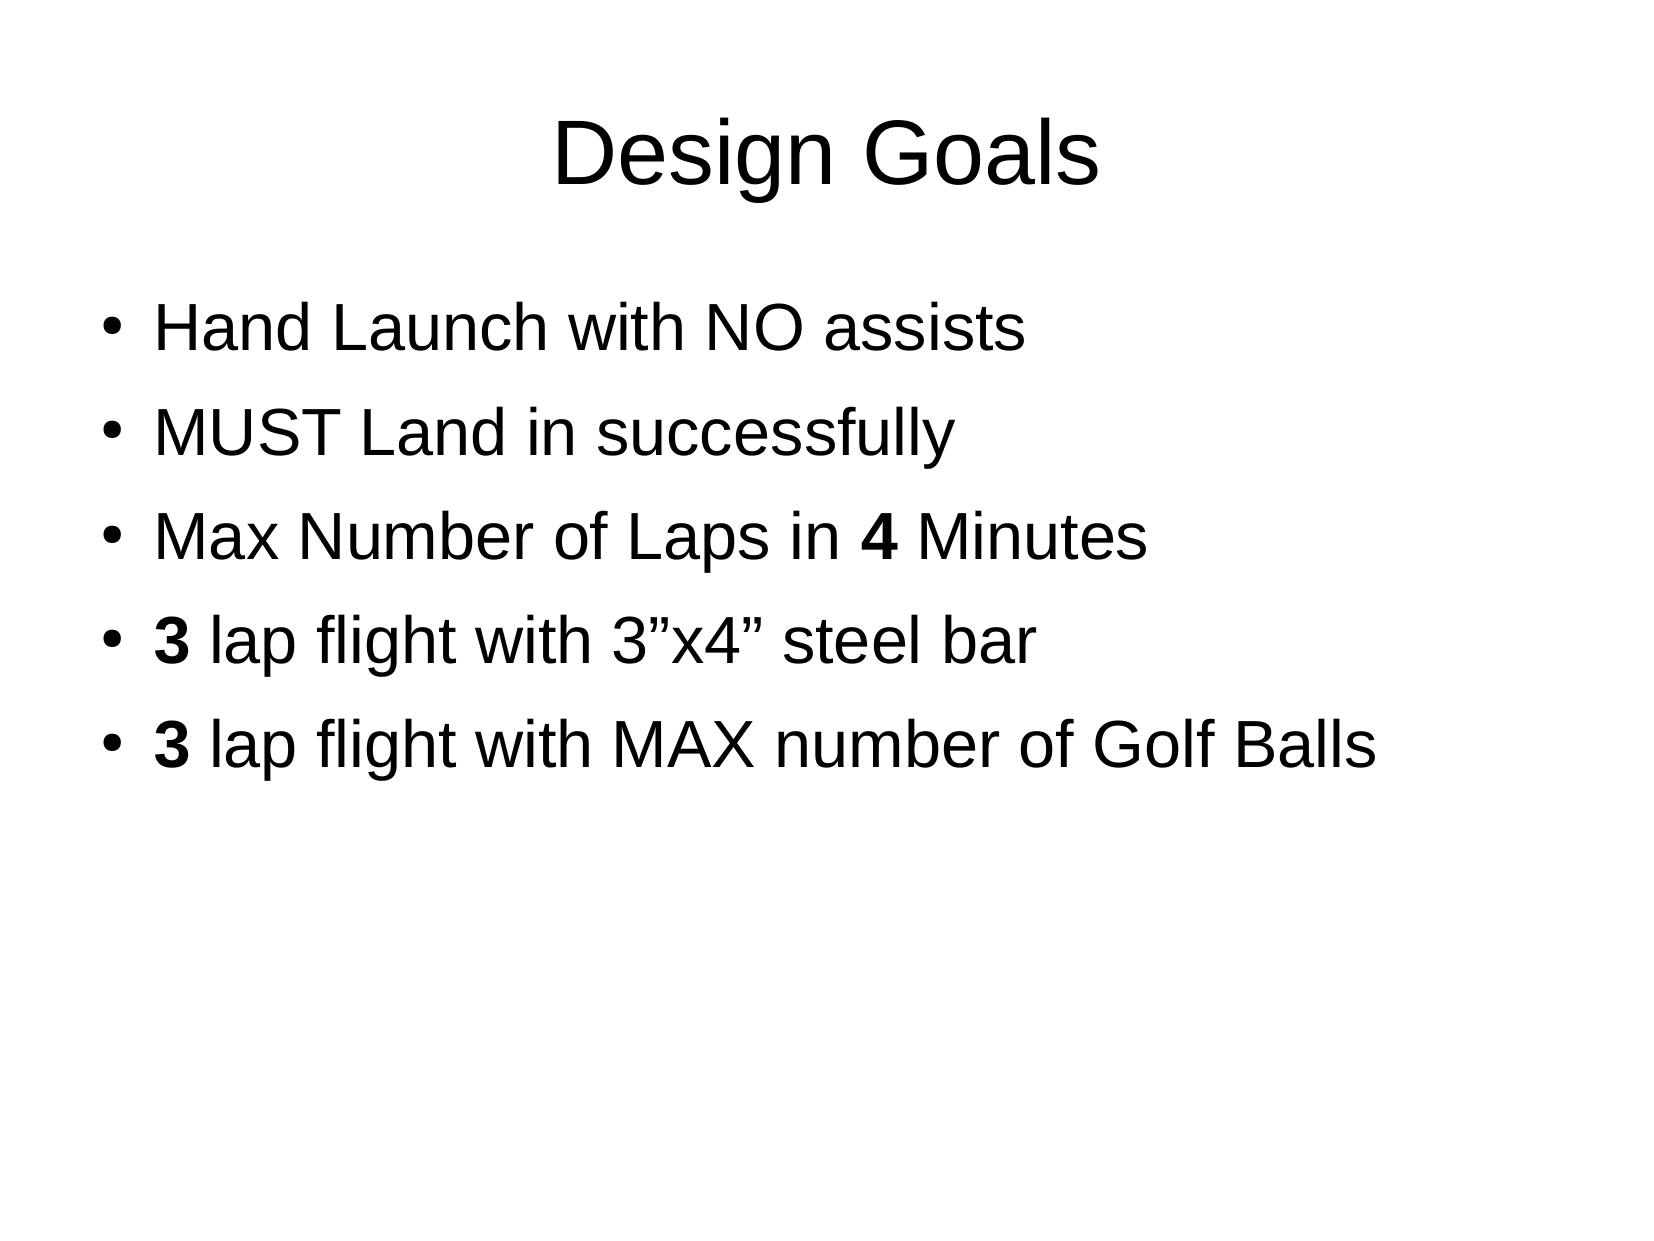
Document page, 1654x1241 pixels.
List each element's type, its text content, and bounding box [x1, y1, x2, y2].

title Design Goals [82, 49, 1571, 257]
list Hand Launch with NO assists MUST Land in successfully Max Number of Laps in 4 Minutes 3 lap flight with 3”x4” steel bar 3 lap flight with MAX number of Golf Balls [82, 290, 1538, 1010]
